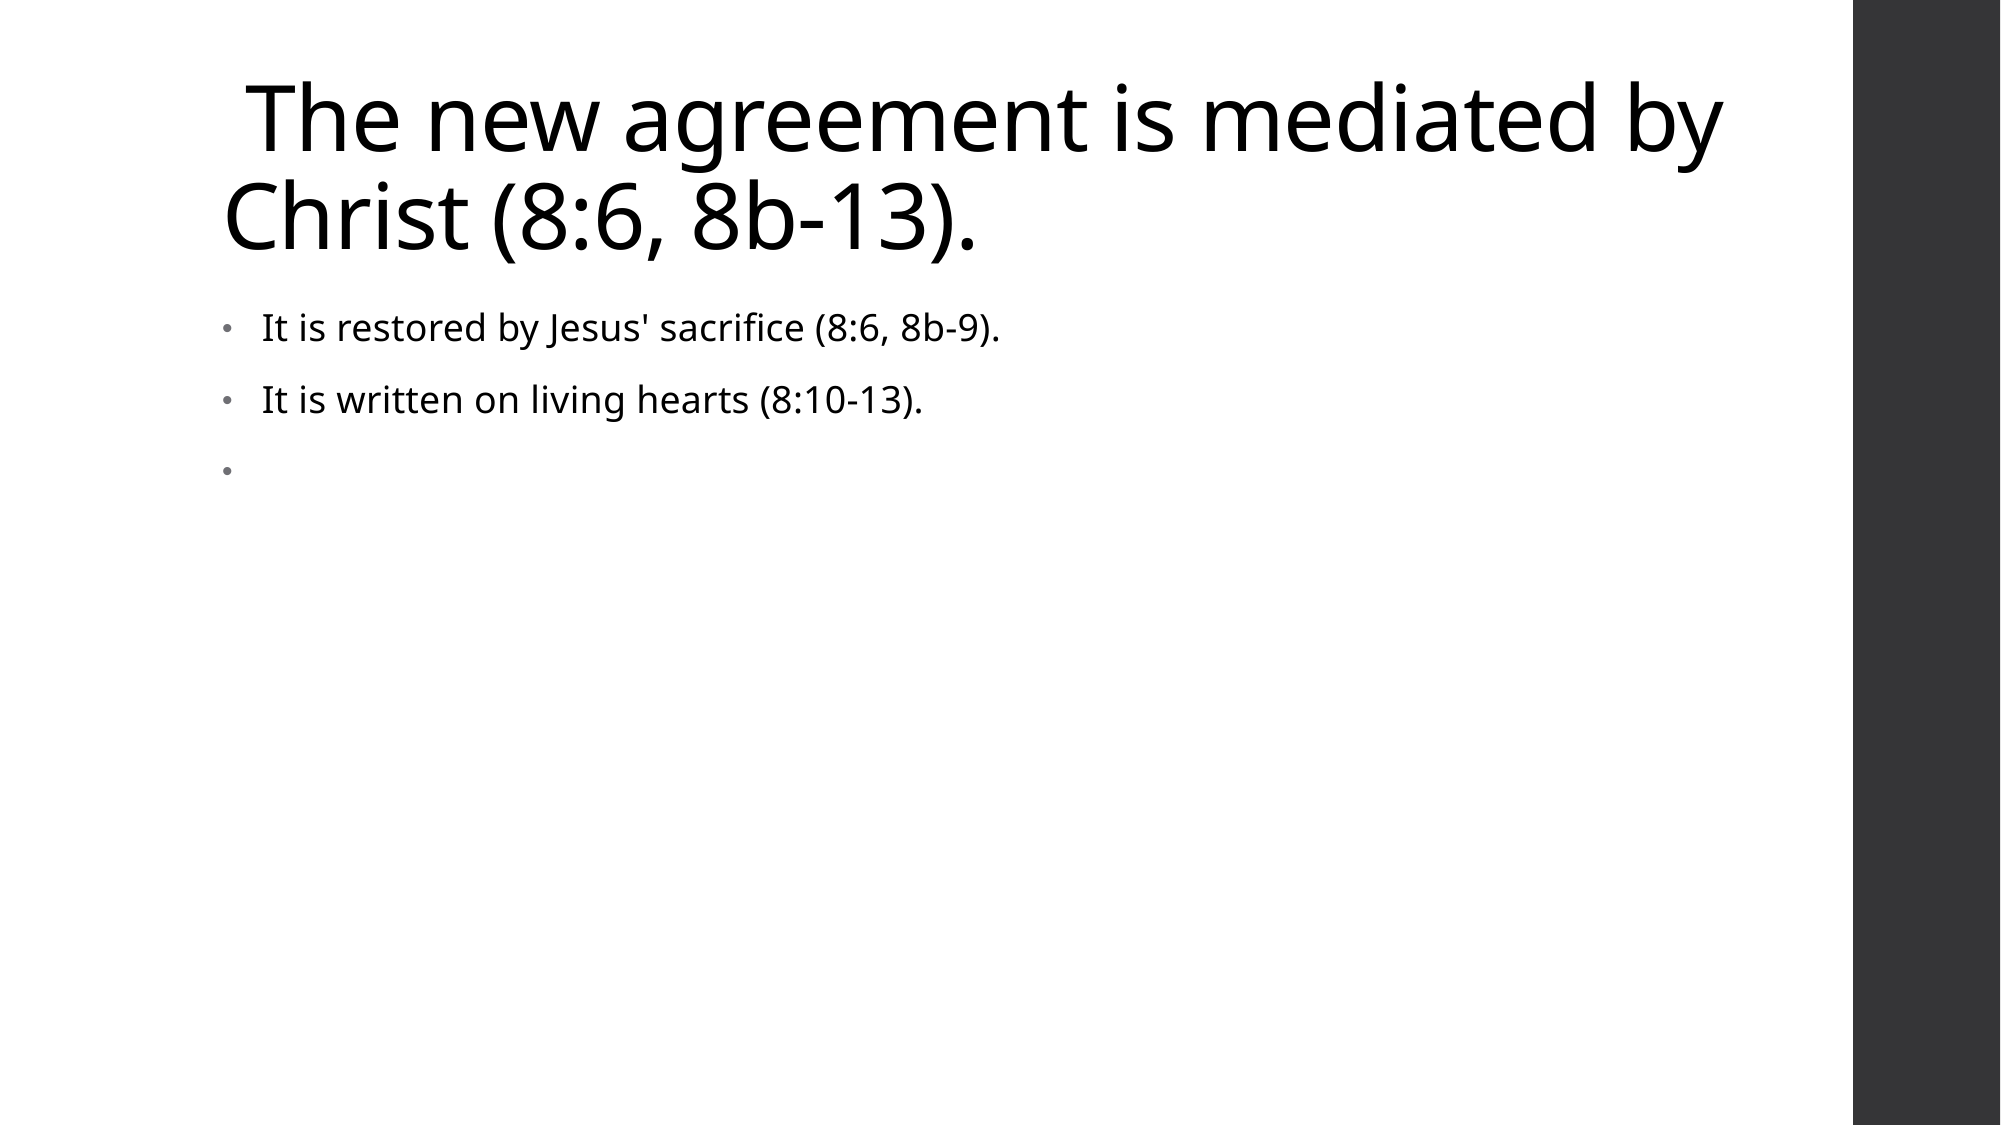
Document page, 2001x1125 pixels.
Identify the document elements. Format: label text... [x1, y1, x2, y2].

list It is restored by Jesus' sacrifice (8:6, 8b-9). It is written on living hearts (8:10-13). [206, 299, 1617, 1014]
title The new agreement is mediated by Christ (8:6, 8b-13). [206, 60, 1797, 278]
